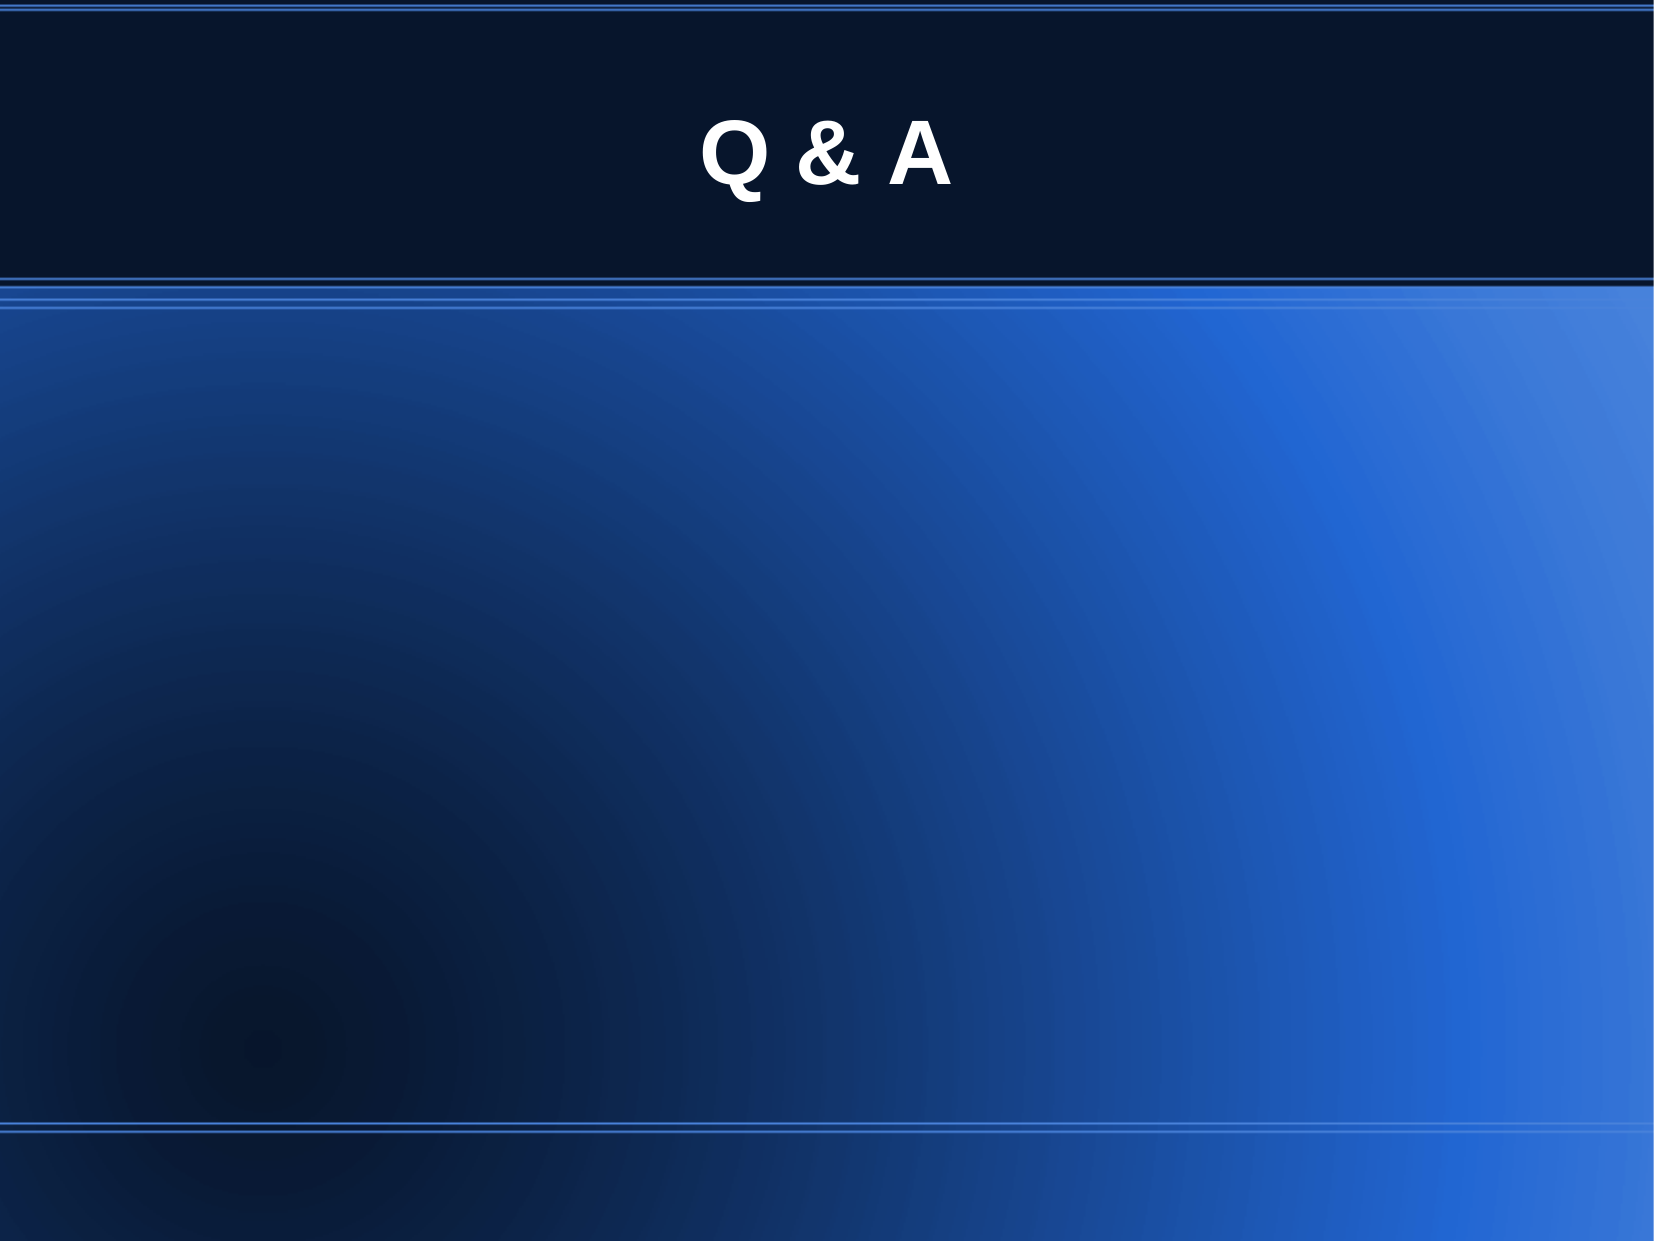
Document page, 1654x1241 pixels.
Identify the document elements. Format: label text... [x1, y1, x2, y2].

picture [0, 0, 1654, 1241]
title Q & A [82, 56, 1571, 250]
